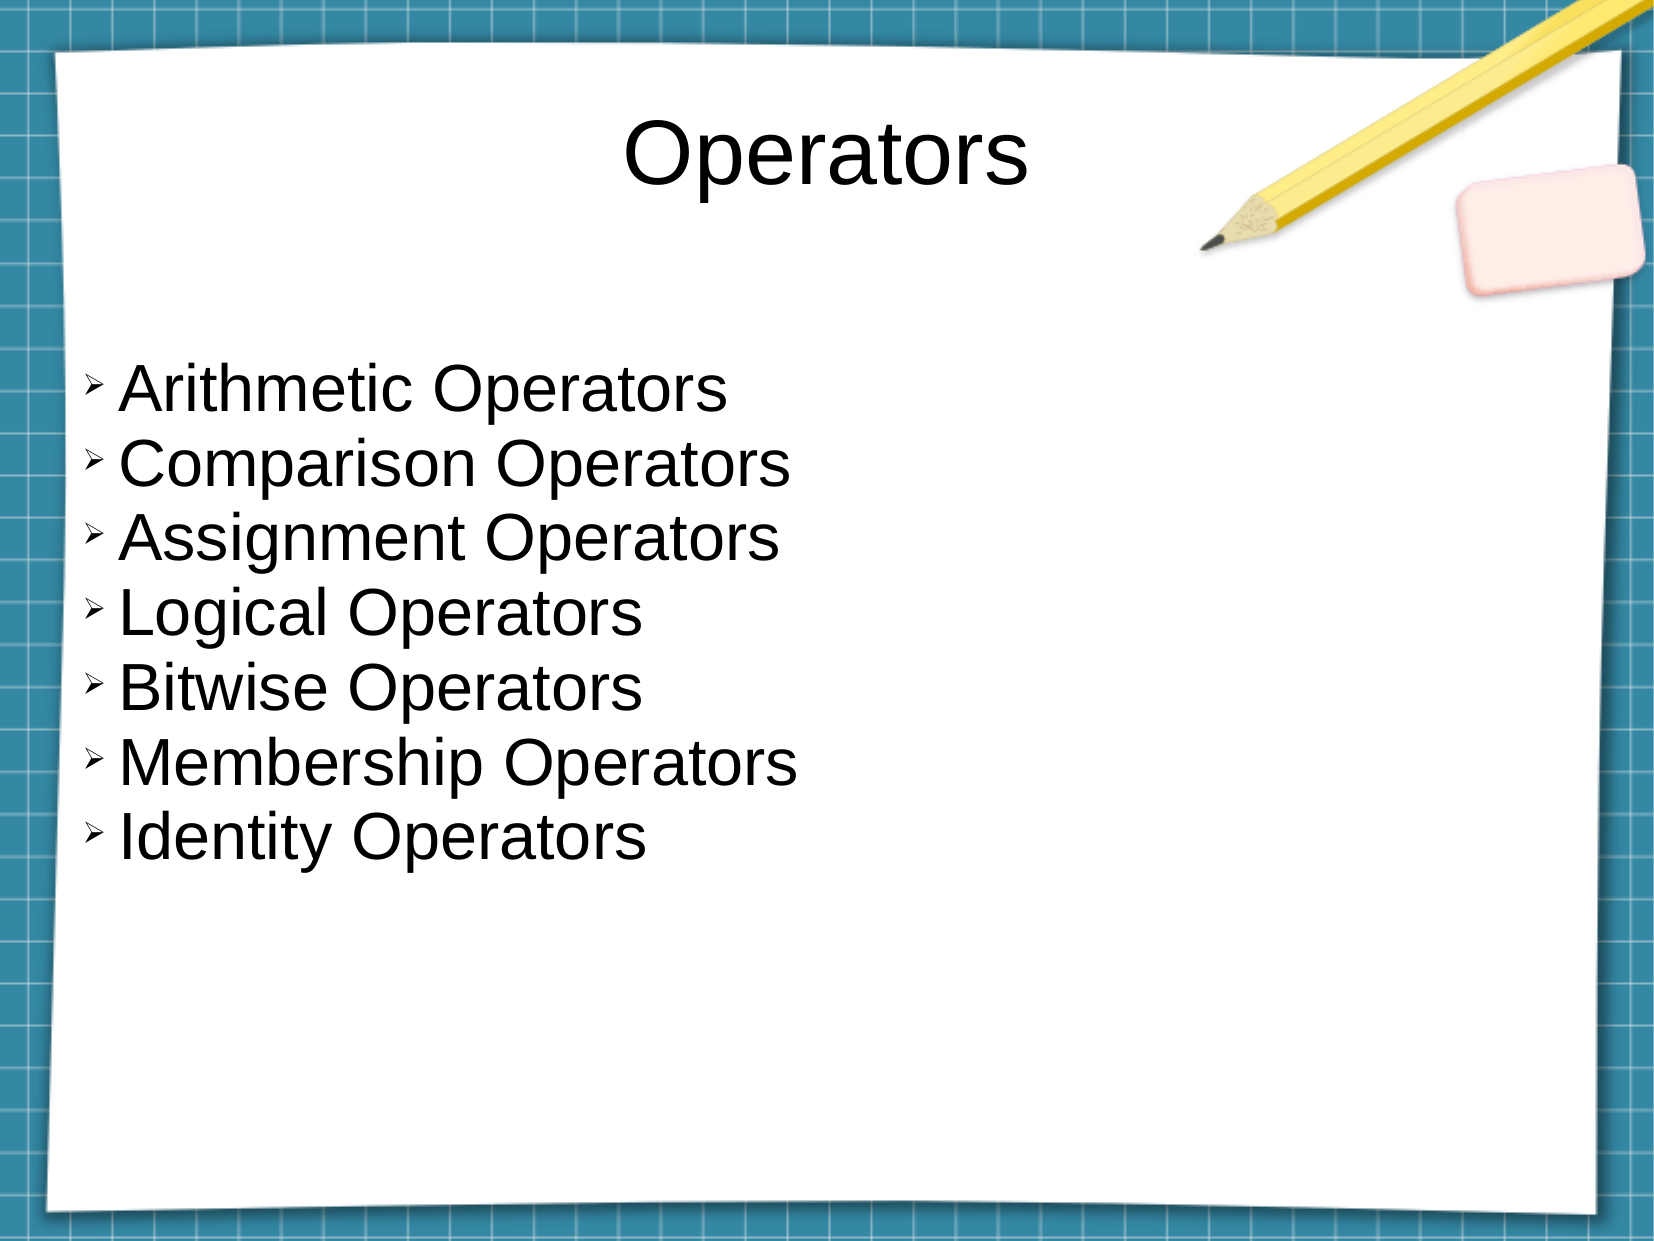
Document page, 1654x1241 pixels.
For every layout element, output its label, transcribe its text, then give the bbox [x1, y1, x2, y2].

subtitle Arithmetic Operators Comparison Operators Assignment Operators Logical Operators Bitwise Operators Membership Operators Identity Operators [82, 290, 1571, 1010]
title Operators [82, 49, 1571, 257]
picture [0, 0, 1654, 1241]
